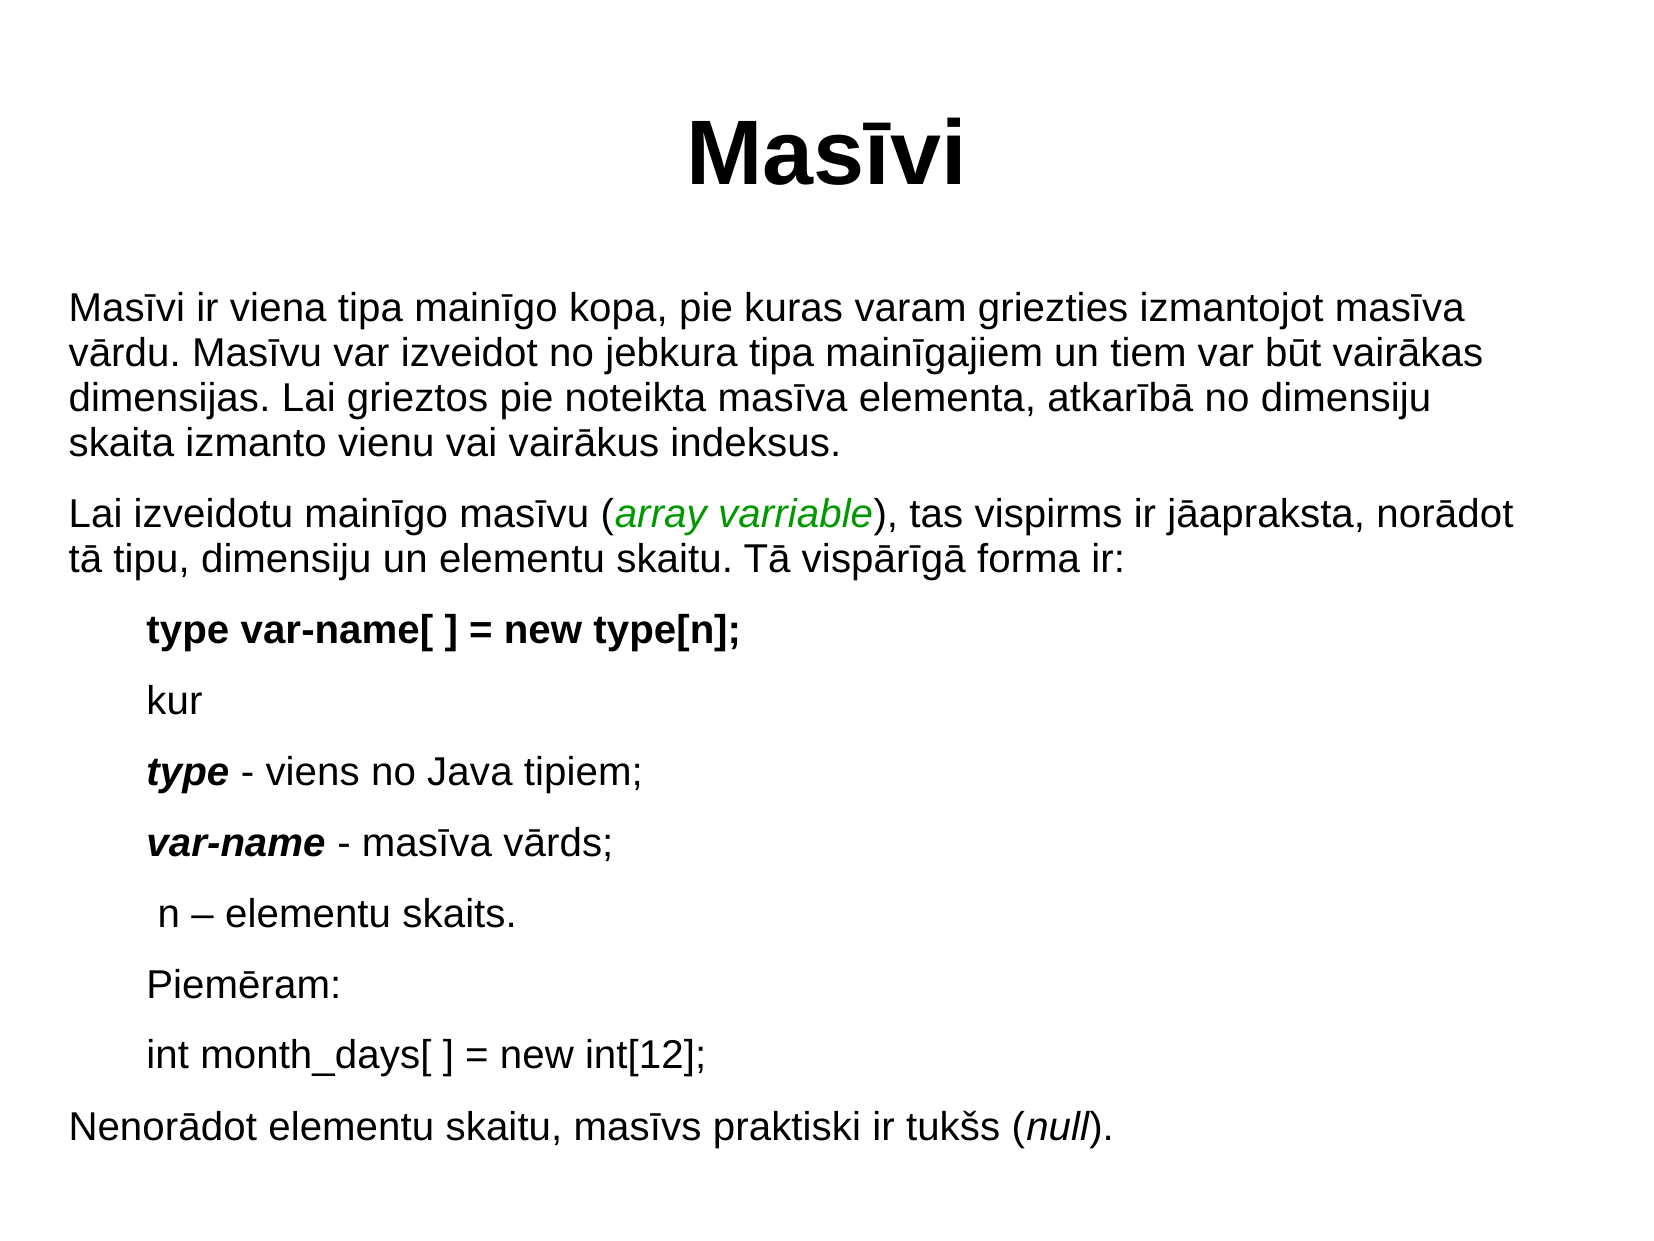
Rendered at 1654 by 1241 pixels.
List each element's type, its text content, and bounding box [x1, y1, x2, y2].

list Masīvi ir viena tipa mainīgo kopa, pie kuras varam griezties izmantojot masīva vārdu. Masīvu var izveidot no jebkura tipa mainīgajiem un tiem var būt vairākas dimensijas. Lai grieztos pie noteikta masīva elementa, atkarībā no dimensiju skaita izmanto vienu vai vairākus indeksus. Lai izveidotu mainīgo masīvu (array varriable), tas vispirms ir jāapraksta, norādot tā tipu, dimensiju un elementu skaitu. Tā vispārīgā forma ir: type var-name[ ] = new type[n]; kur type - viens no Java tipiem; var-name - masīva vārds; n – elementu skaits. Piemēram: int month_days[ ] = new int[12]; Nenorādot elementu skaitu, masīvs praktiski ir tukšs (null). [68, 284, 1524, 1158]
title Masīvi [82, 49, 1571, 257]
